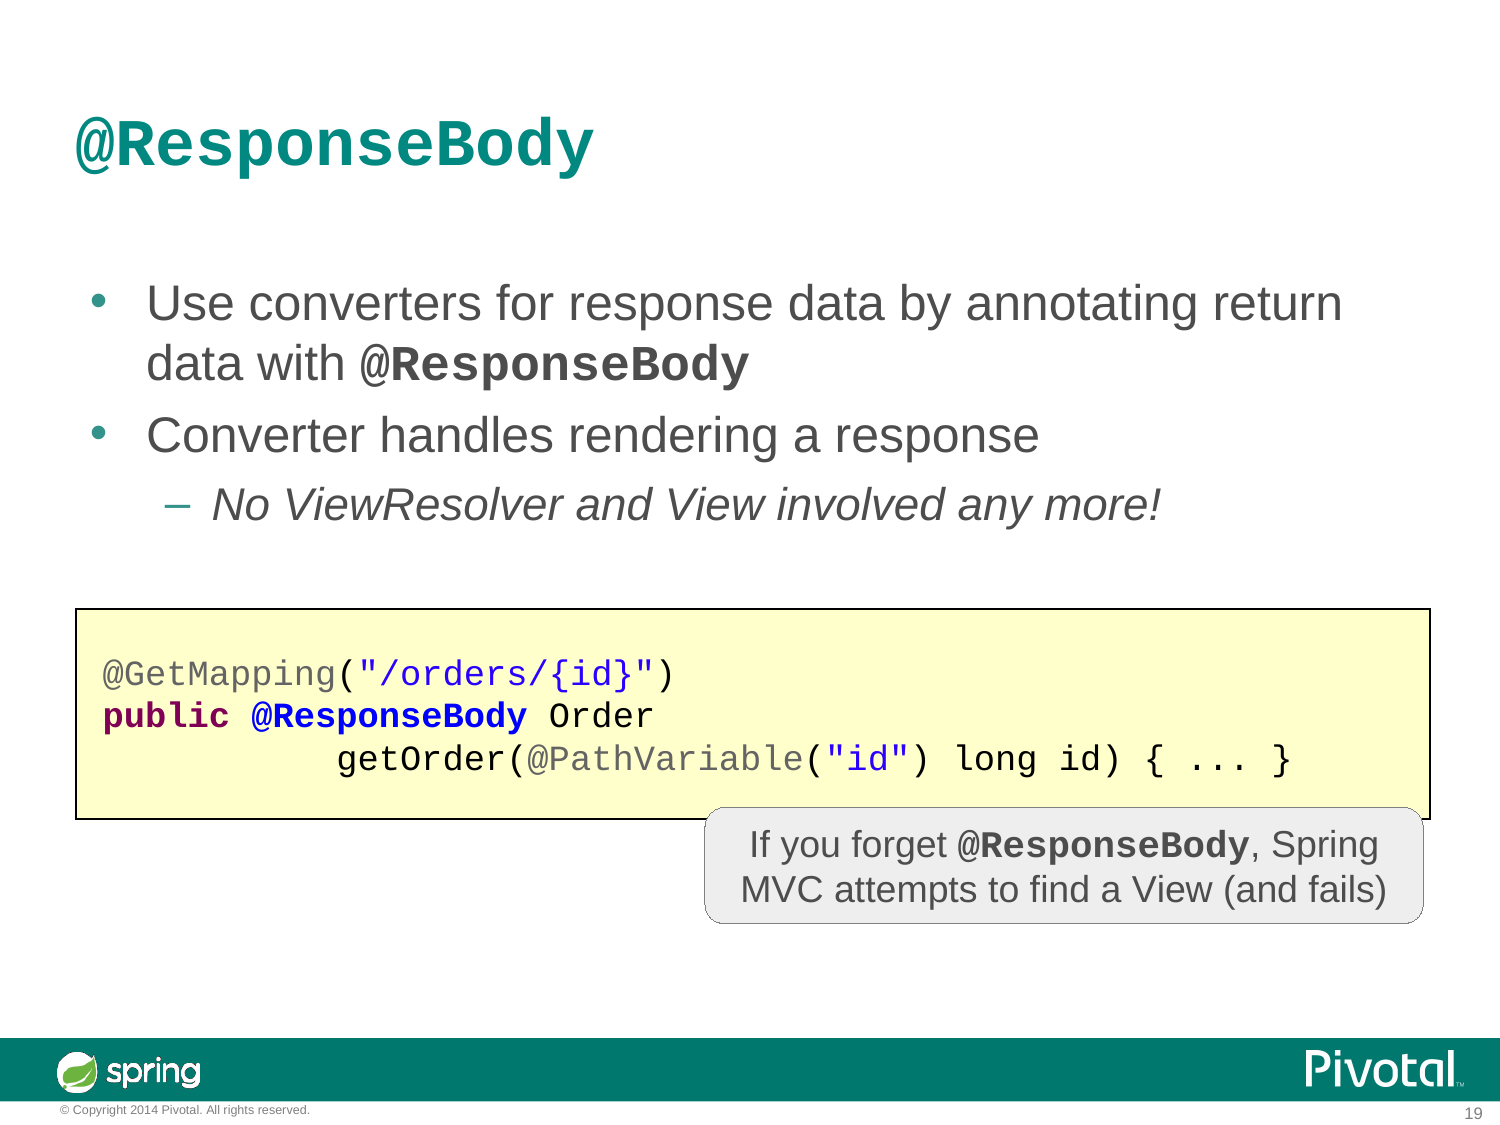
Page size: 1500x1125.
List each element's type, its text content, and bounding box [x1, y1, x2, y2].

text_box @GetMapping("/orders/{id}") public @ResponseBody Order getOrder(@PathVariable("id") long id) { ... } [76, 608, 1430, 819]
list Use converters for response data by annotating return data with @ResponseBody Converter handles rendering a response No ViewResolver and View involved any more! [75, 262, 1426, 1005]
picture [32, 1041, 210, 1103]
text_box If you forget @ResponseBody, Spring MVC attempts to find a View (and fails) [704, 807, 1424, 924]
picture [1306, 1050, 1464, 1087]
title @ResponseBody [75, 45, 1426, 233]
